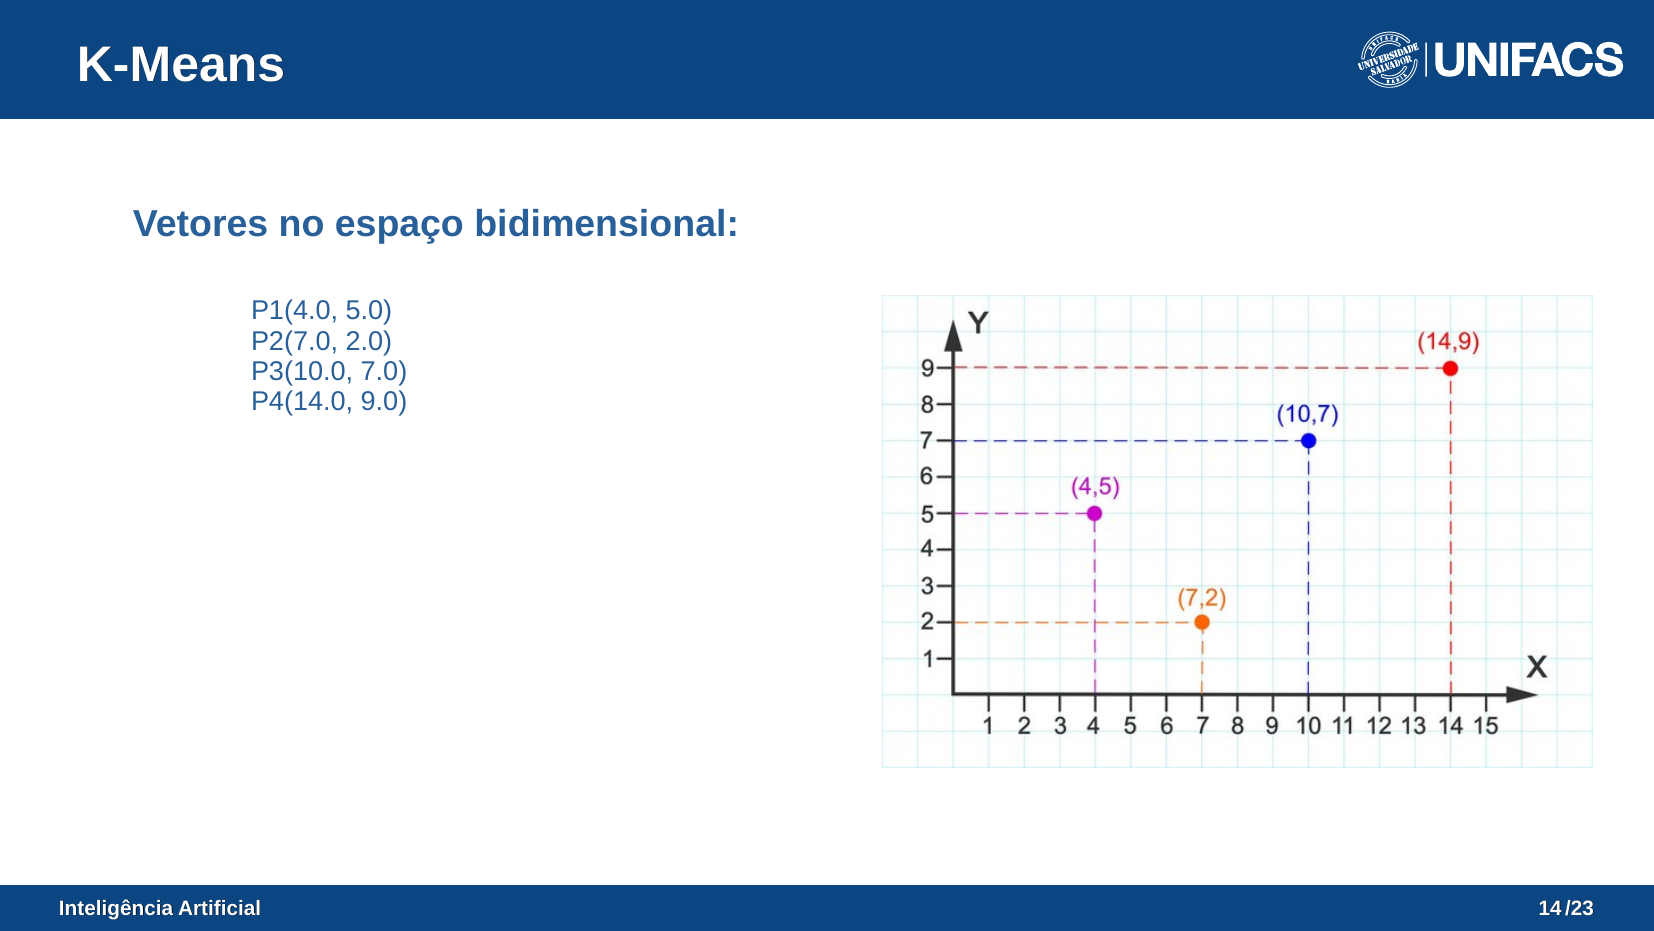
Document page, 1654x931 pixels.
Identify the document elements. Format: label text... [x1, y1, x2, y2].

picture [882, 295, 1593, 768]
text_box Vetores no espaço bidimensional: P1(4.0, 5.0) P2(7.0, 2.0) P3(10.0, 7.0) P4(14.0, 9.0) [118, 194, 1536, 871]
text_box K-Means [76, 7, 1241, 120]
